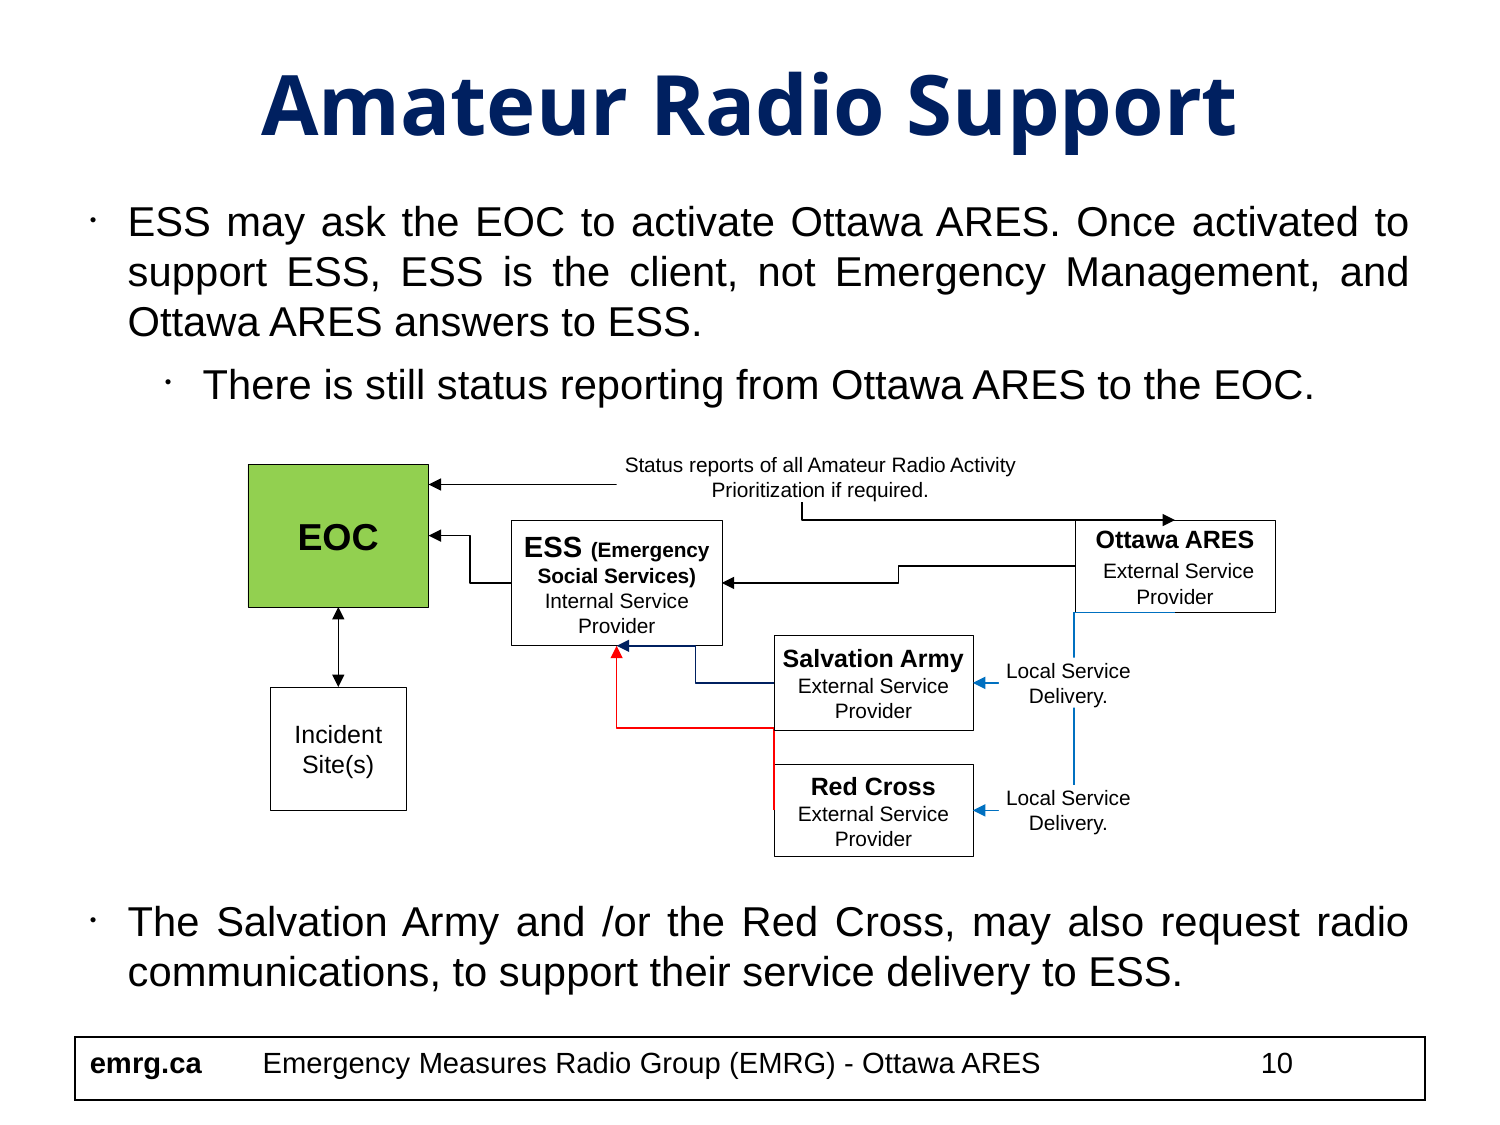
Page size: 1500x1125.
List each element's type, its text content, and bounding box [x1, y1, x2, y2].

footer Emergency Measures Radio Group (EMRG) - Ottawa ARES [247, 1037, 1238, 1103]
title Amateur Radio Support [75, 45, 1425, 150]
text_box Status reports of all Amateur Radio Activity Prioritization if required. [616, 451, 1025, 502]
text_box Ottawa ARES External Service Provider [1074, 520, 1276, 613]
text_box ESS may ask the EOC to activate Ottawa ARES. Once activated to support ESS, ESS is the client, not Emergency Management, and Ottawa ARES answers to ESS. There is still status reporting from Ottawa ARES to the EOC. [74, 187, 1425, 415]
text_box The Salvation Army and /or the Red Cross, may also request radio communications, to support their service delivery to ESS. [74, 887, 1425, 1003]
slide_number <number> [1246, 1037, 1425, 1103]
text_box Local Service Delivery. [998, 657, 1138, 708]
text_box Incident Site(s) [270, 686, 407, 811]
text_box EOC [247, 464, 429, 608]
text_box ESS (Emergency Social Services) Internal Service Provider [511, 519, 722, 646]
text_box Salvation Army External Service Provider [773, 635, 973, 731]
text_box Red Cross External Service Provider [773, 763, 973, 857]
text_box Local Service Delivery. [998, 785, 1138, 836]
